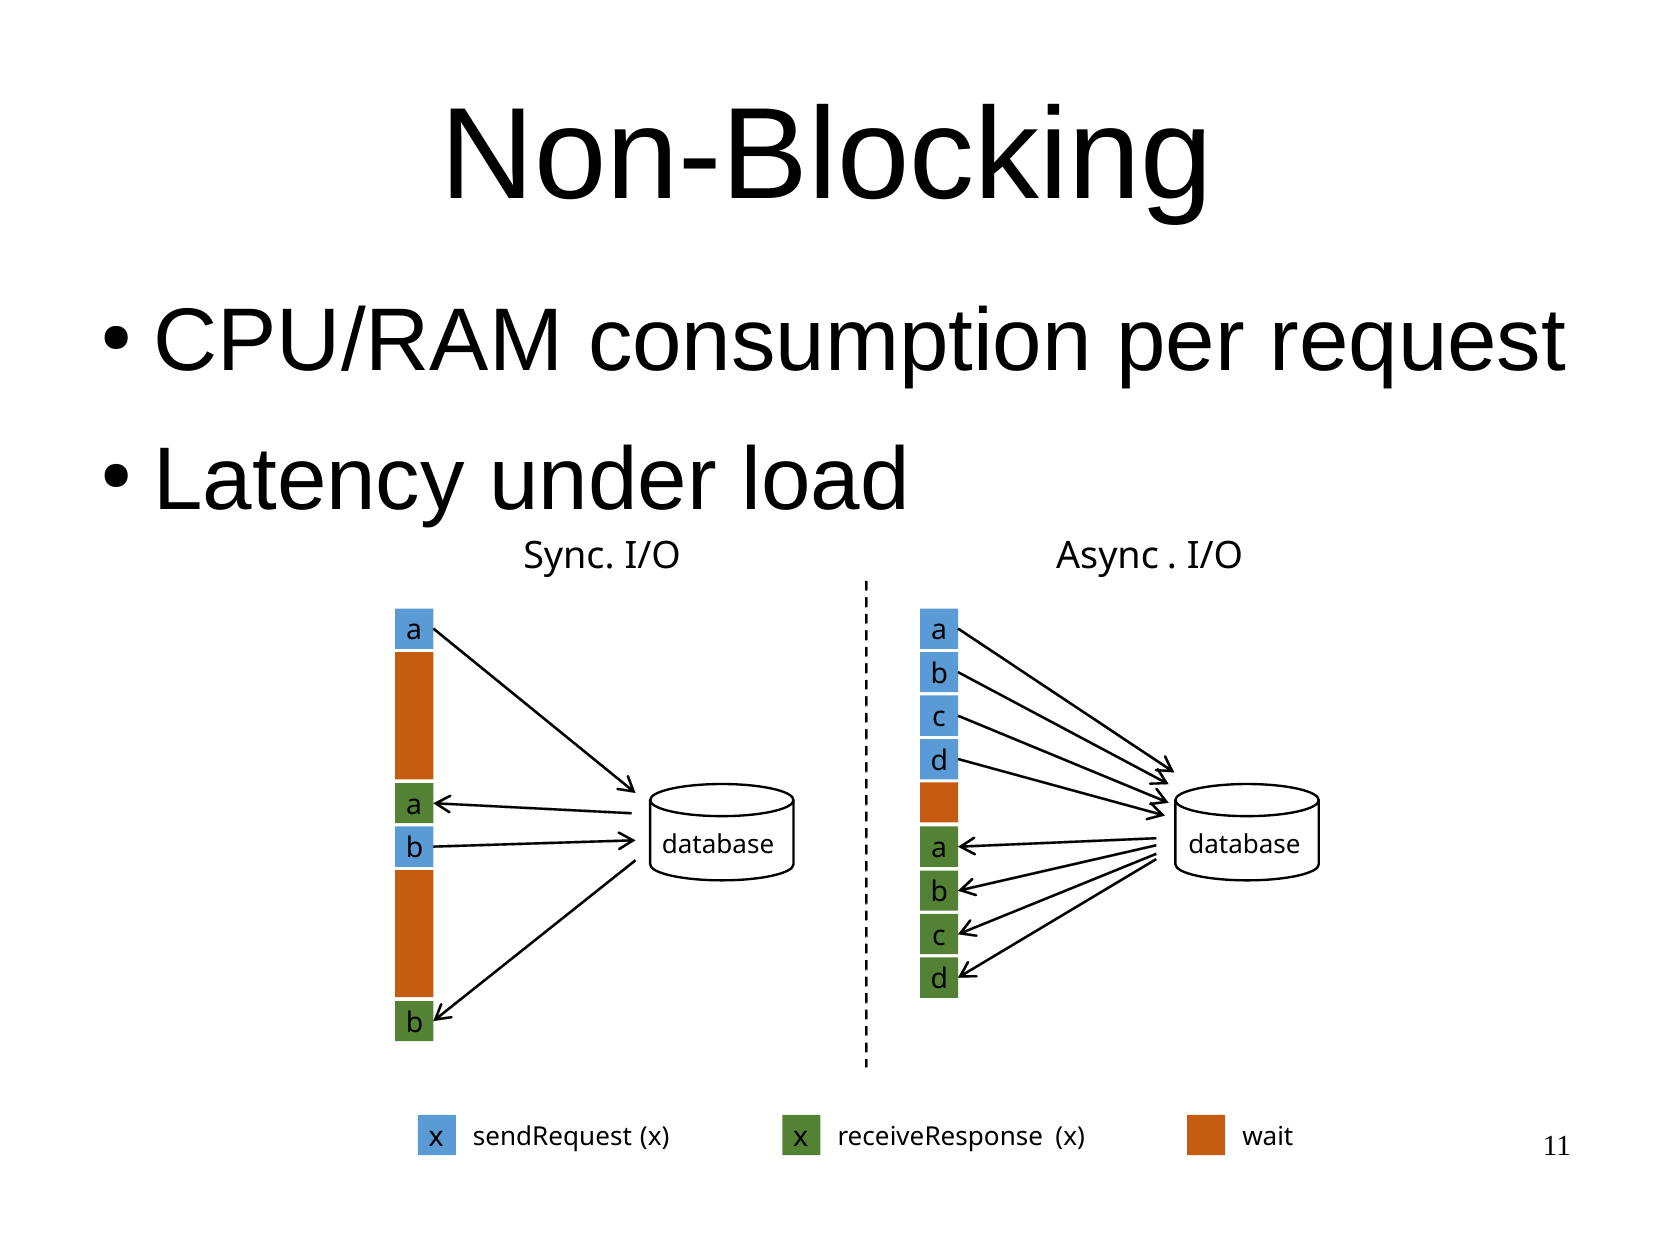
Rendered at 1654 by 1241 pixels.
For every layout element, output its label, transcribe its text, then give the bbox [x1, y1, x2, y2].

title Non-Blocking [82, 49, 1571, 257]
picture [395, 539, 1321, 1156]
list CPU/RAM consumption per request Latency under load [82, 290, 1571, 1010]
